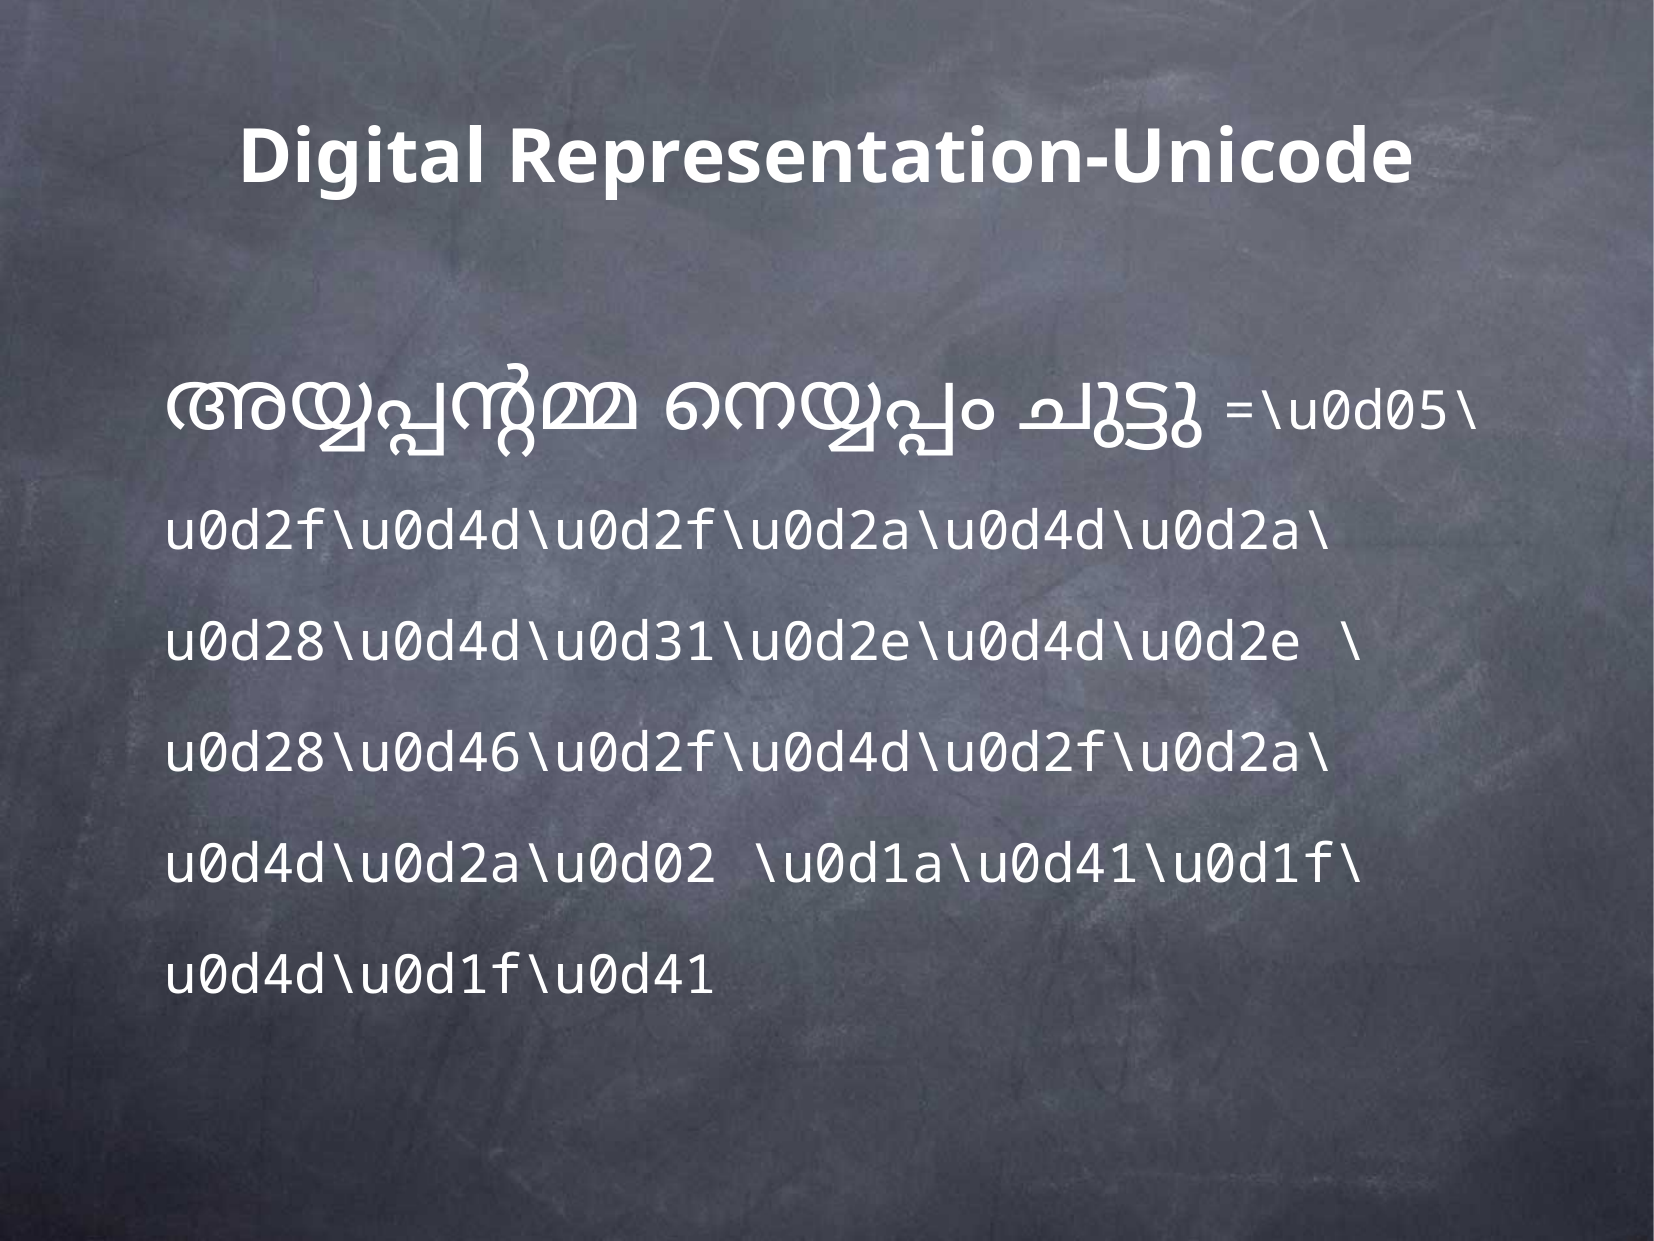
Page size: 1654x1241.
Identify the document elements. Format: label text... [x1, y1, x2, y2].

title Digital Representation-Unicode [82, 56, 1571, 250]
picture [0, 0, 1654, 1241]
text_box അയ്യപ്പന്റമ്മ നെയ്യപ്പം ചുട്ടു =\u0d05\u0d2f\u0d4d\u0d2f\u0d2a\u0d4d\u0d2a\u0d28\u0d4d\u0d31\u0d2e\u0d4d\u0d2e \u0d28\u0d46\u0d2f\u0d4d\u0d2f\u0d2a\u0d4d\u0d2a\u0d02 \u0d1a\u0d41\u0d1f\u0d4d\u0d1f\u0d41 [150, 276, 1538, 1051]
